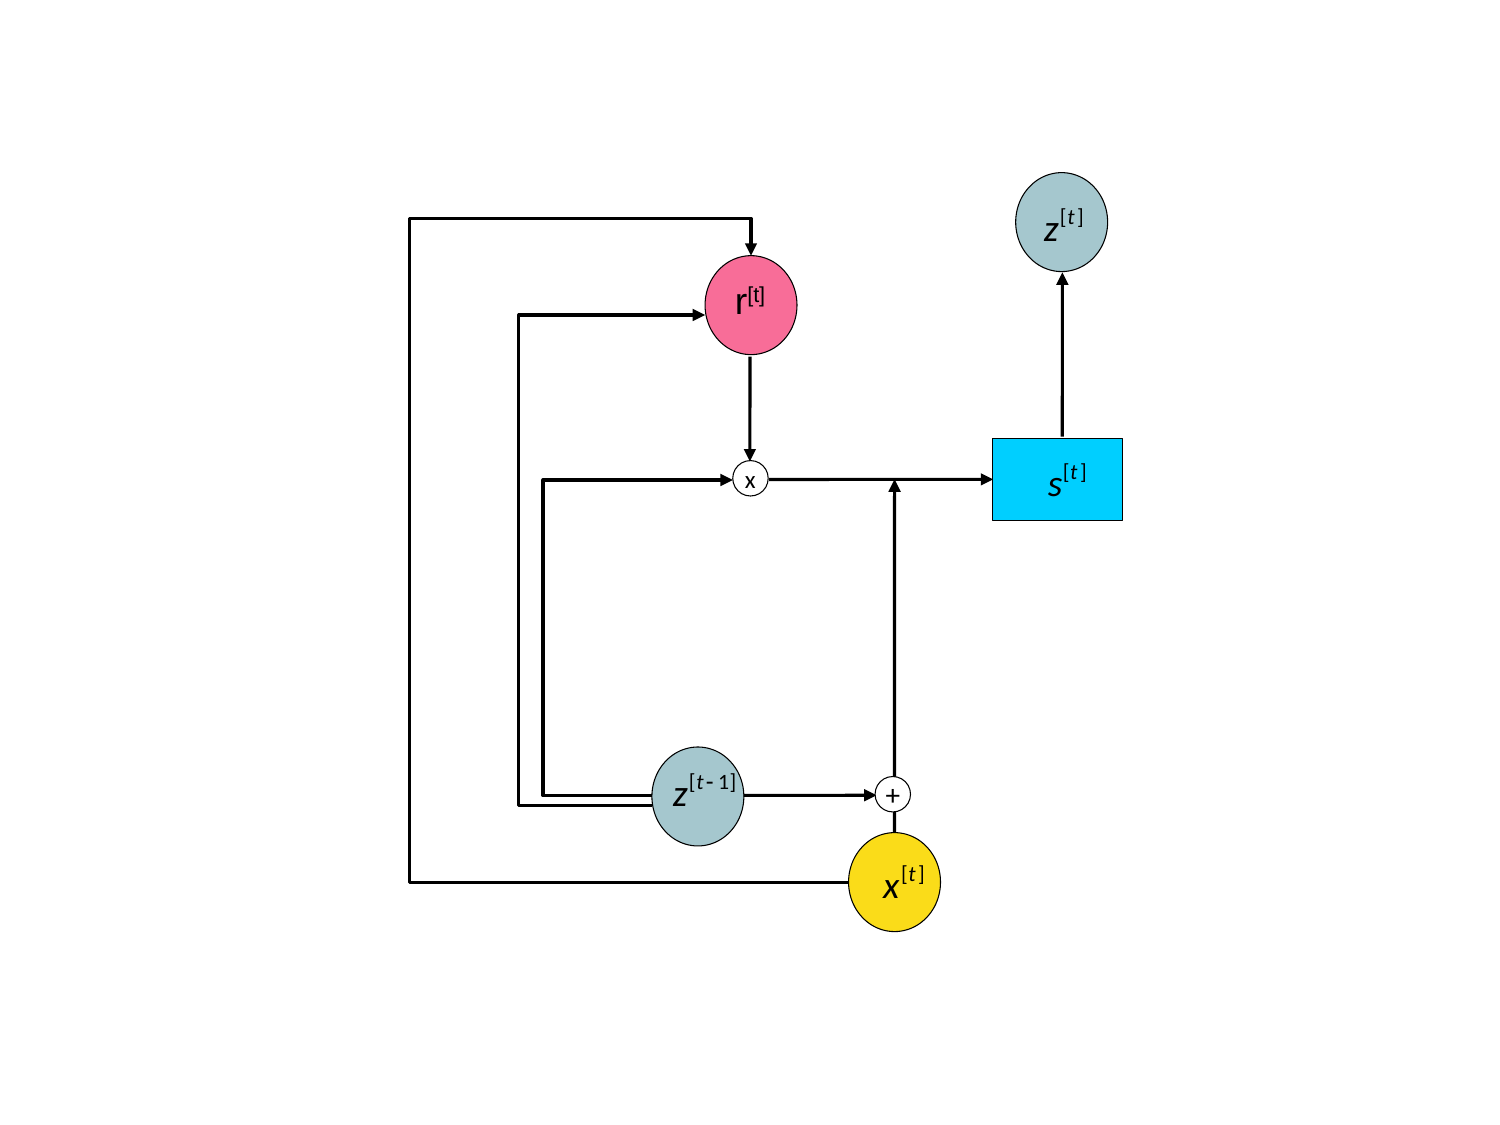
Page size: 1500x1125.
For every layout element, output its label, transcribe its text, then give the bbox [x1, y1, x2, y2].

text_box x [732, 460, 769, 497]
text_box + [875, 776, 911, 812]
text_box [848, 832, 941, 932]
text_box [992, 438, 1123, 521]
chart [1041, 456, 1092, 507]
chart [666, 766, 742, 814]
text_box [705, 255, 791, 355]
text_box r[t] [720, 273, 856, 330]
text_box [651, 746, 741, 846]
chart [876, 857, 930, 905]
text_box [1015, 172, 1108, 272]
chart [1037, 201, 1091, 248]
